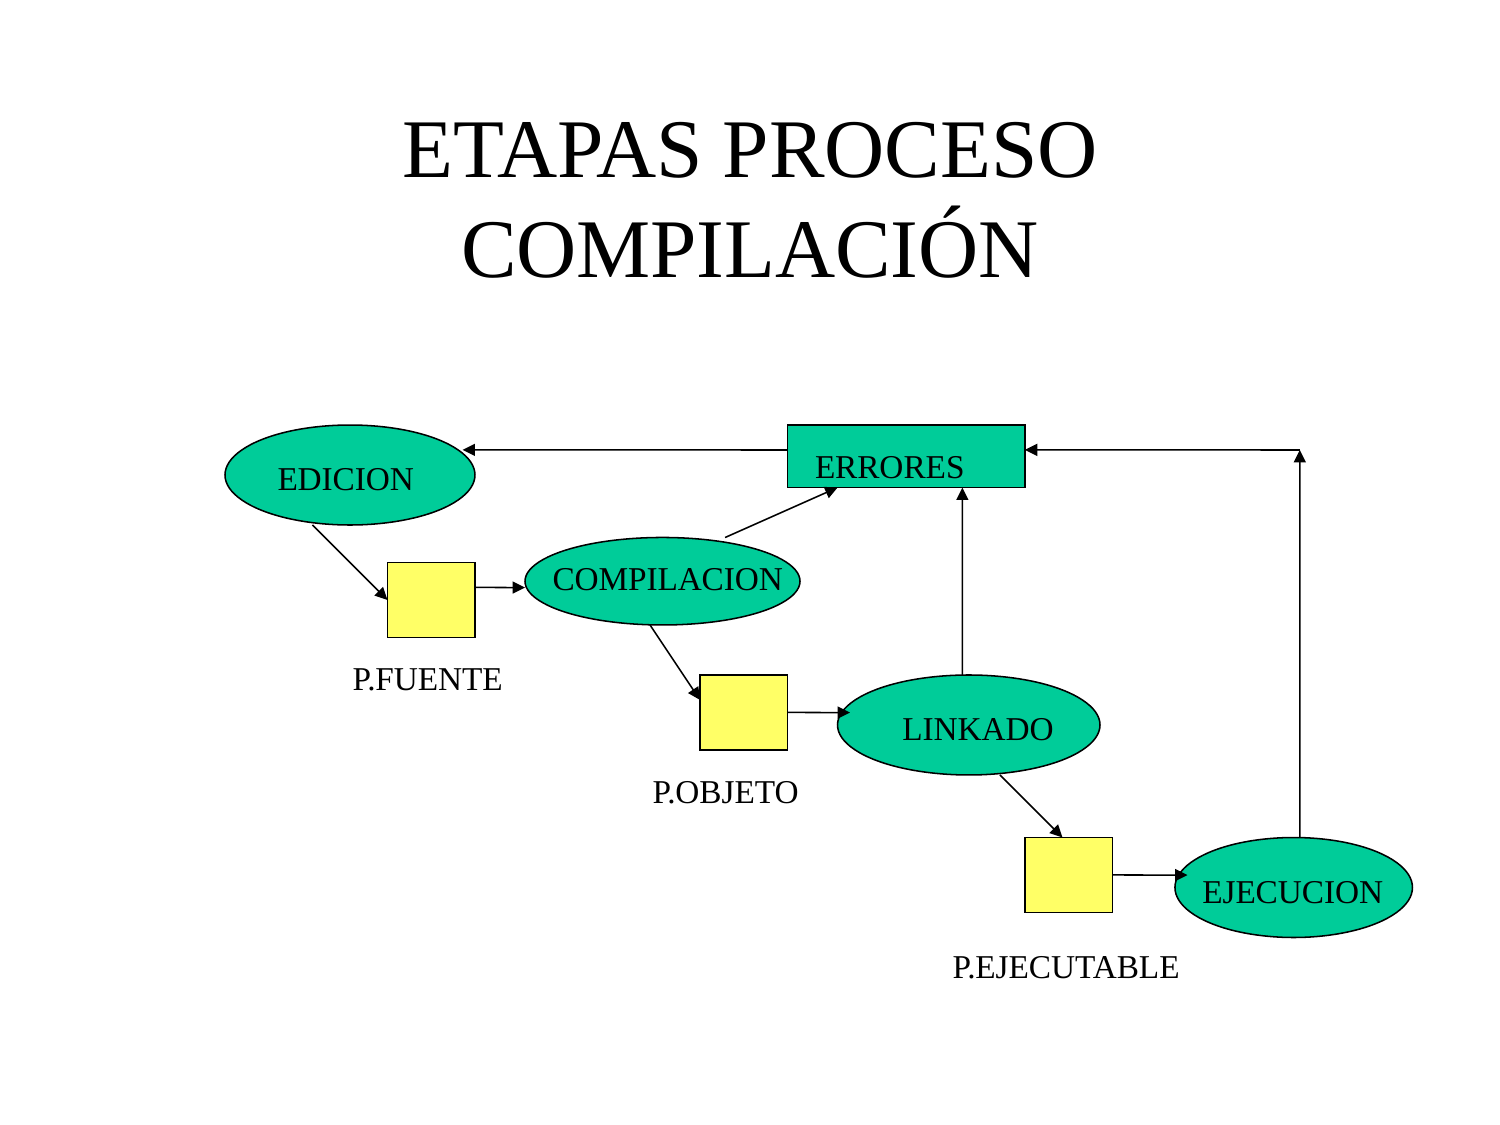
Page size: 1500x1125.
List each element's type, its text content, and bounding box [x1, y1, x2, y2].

text_box [387, 562, 475, 638]
text_box COMPILACION [537, 549, 825, 606]
text_box [699, 674, 788, 750]
title ETAPAS PROCESO COMPILACIÓN [112, 99, 1388, 288]
text_box P.EJECUTABLE [937, 937, 1225, 993]
text_box P.OBJETO [637, 762, 838, 818]
text_box EJECUCION [1187, 862, 1450, 918]
text_box EDICION [262, 450, 463, 506]
text_box P.FUENTE [337, 650, 525, 706]
text_box [1024, 837, 1113, 913]
text_box LINKADO [887, 699, 1088, 756]
text_box ERRORES [799, 437, 1025, 493]
